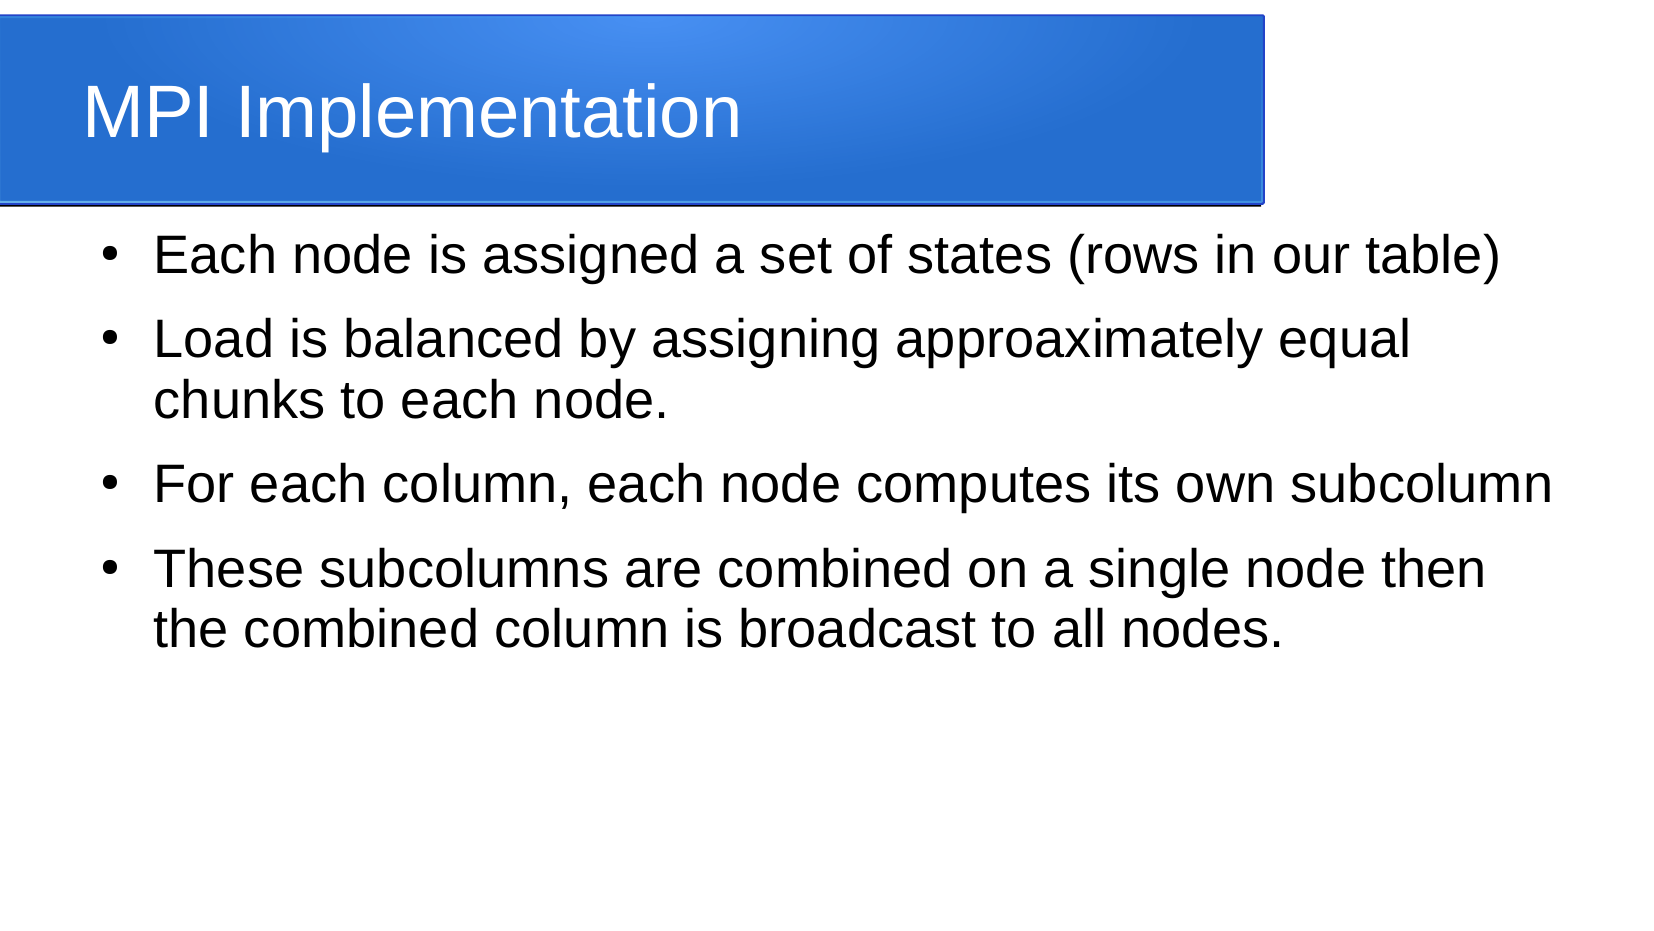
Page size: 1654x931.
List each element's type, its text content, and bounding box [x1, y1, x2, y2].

title MPI Implementation [82, 35, 1235, 189]
list Each node is assigned a set of states (rows in our table) Load is balanced by assigning approaximately equal chunks to each node. For each column, each node computes its own subcolumn These subcolumns are combined on a single node then the combined column is broadcast to all nodes. [82, 224, 1571, 764]
